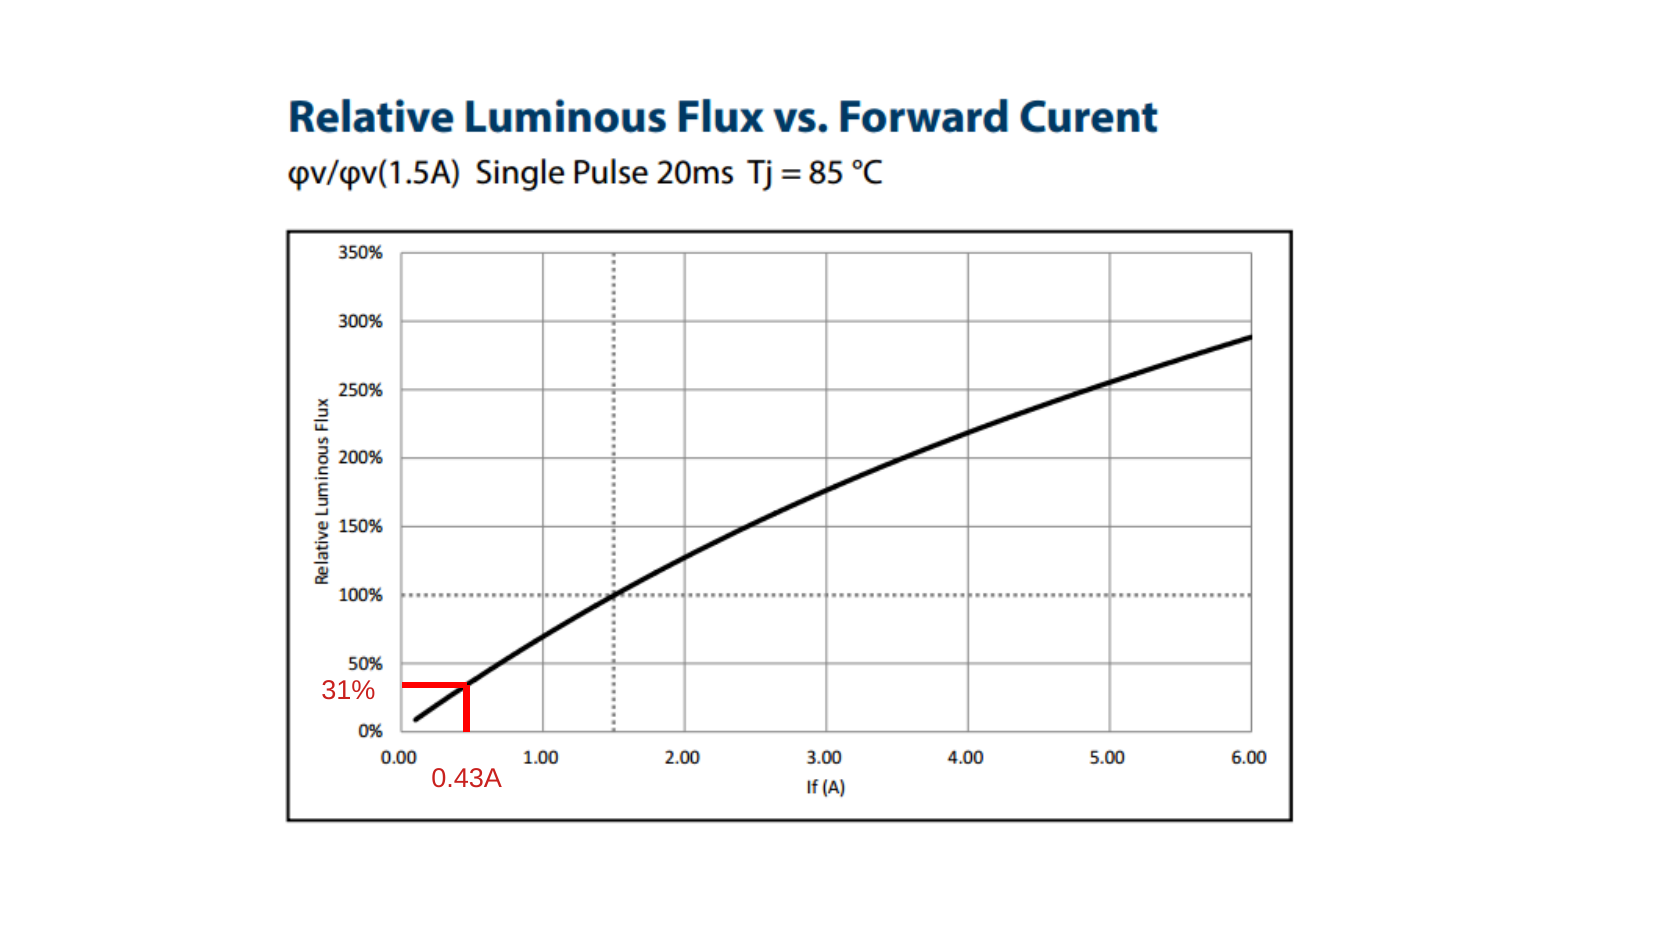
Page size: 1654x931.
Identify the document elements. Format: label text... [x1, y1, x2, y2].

text_box 31% [283, 667, 414, 715]
picture [278, 93, 1312, 839]
text_box 0.43A [401, 755, 532, 804]
